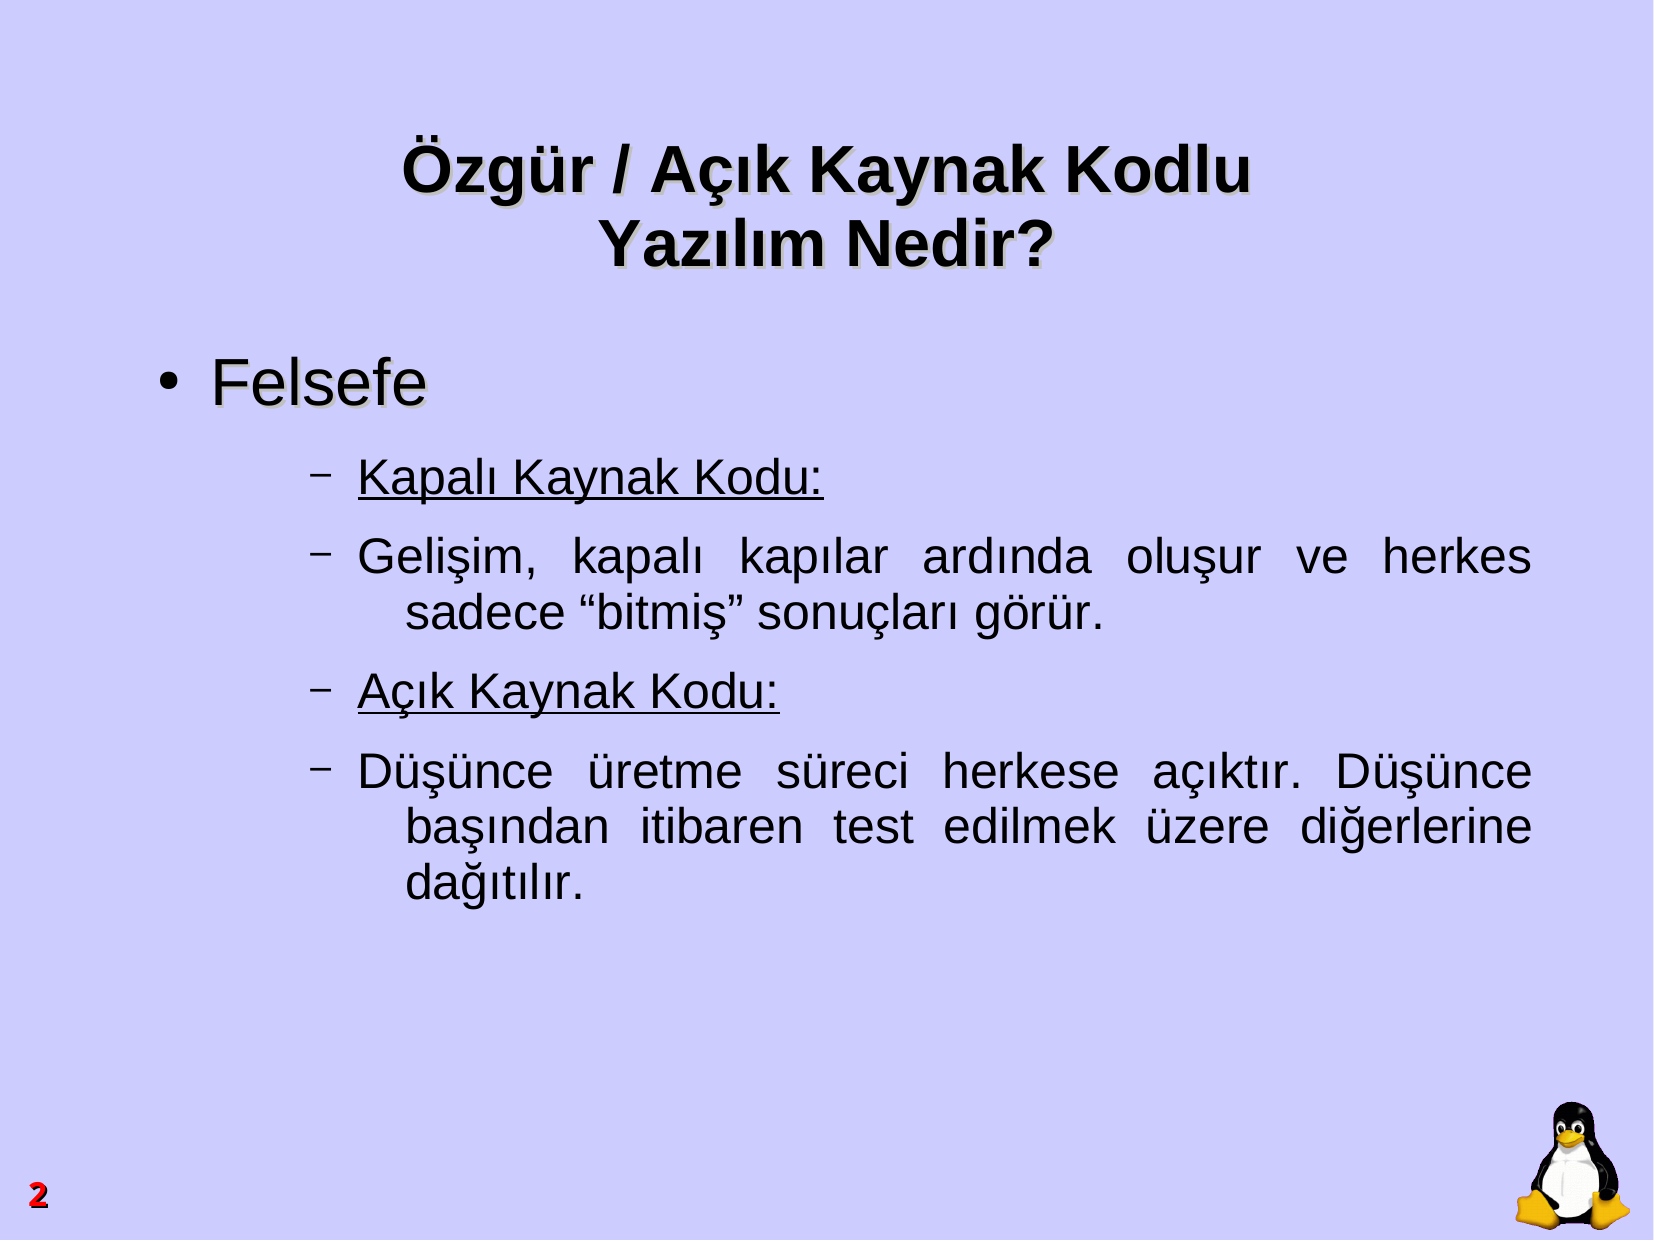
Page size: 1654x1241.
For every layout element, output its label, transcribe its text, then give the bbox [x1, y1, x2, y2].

list Felsefe Kapalı Kaynak Kodu: Gelişim, kapalı kapılar ardında oluşur ve herkes sadece “bitmiş” sonuçları görür. Açık Kaynak Kodu: Düşünce üretme süreci herkese açıktır. Düşünce başından itibaren test edilmek üzere diğerlerine dağıtılır. [121, 344, 1534, 1127]
title Özgür / Açık Kaynak Kodlu Yazılım Nedir? [121, 102, 1534, 310]
picture [1504, 1086, 1654, 1241]
